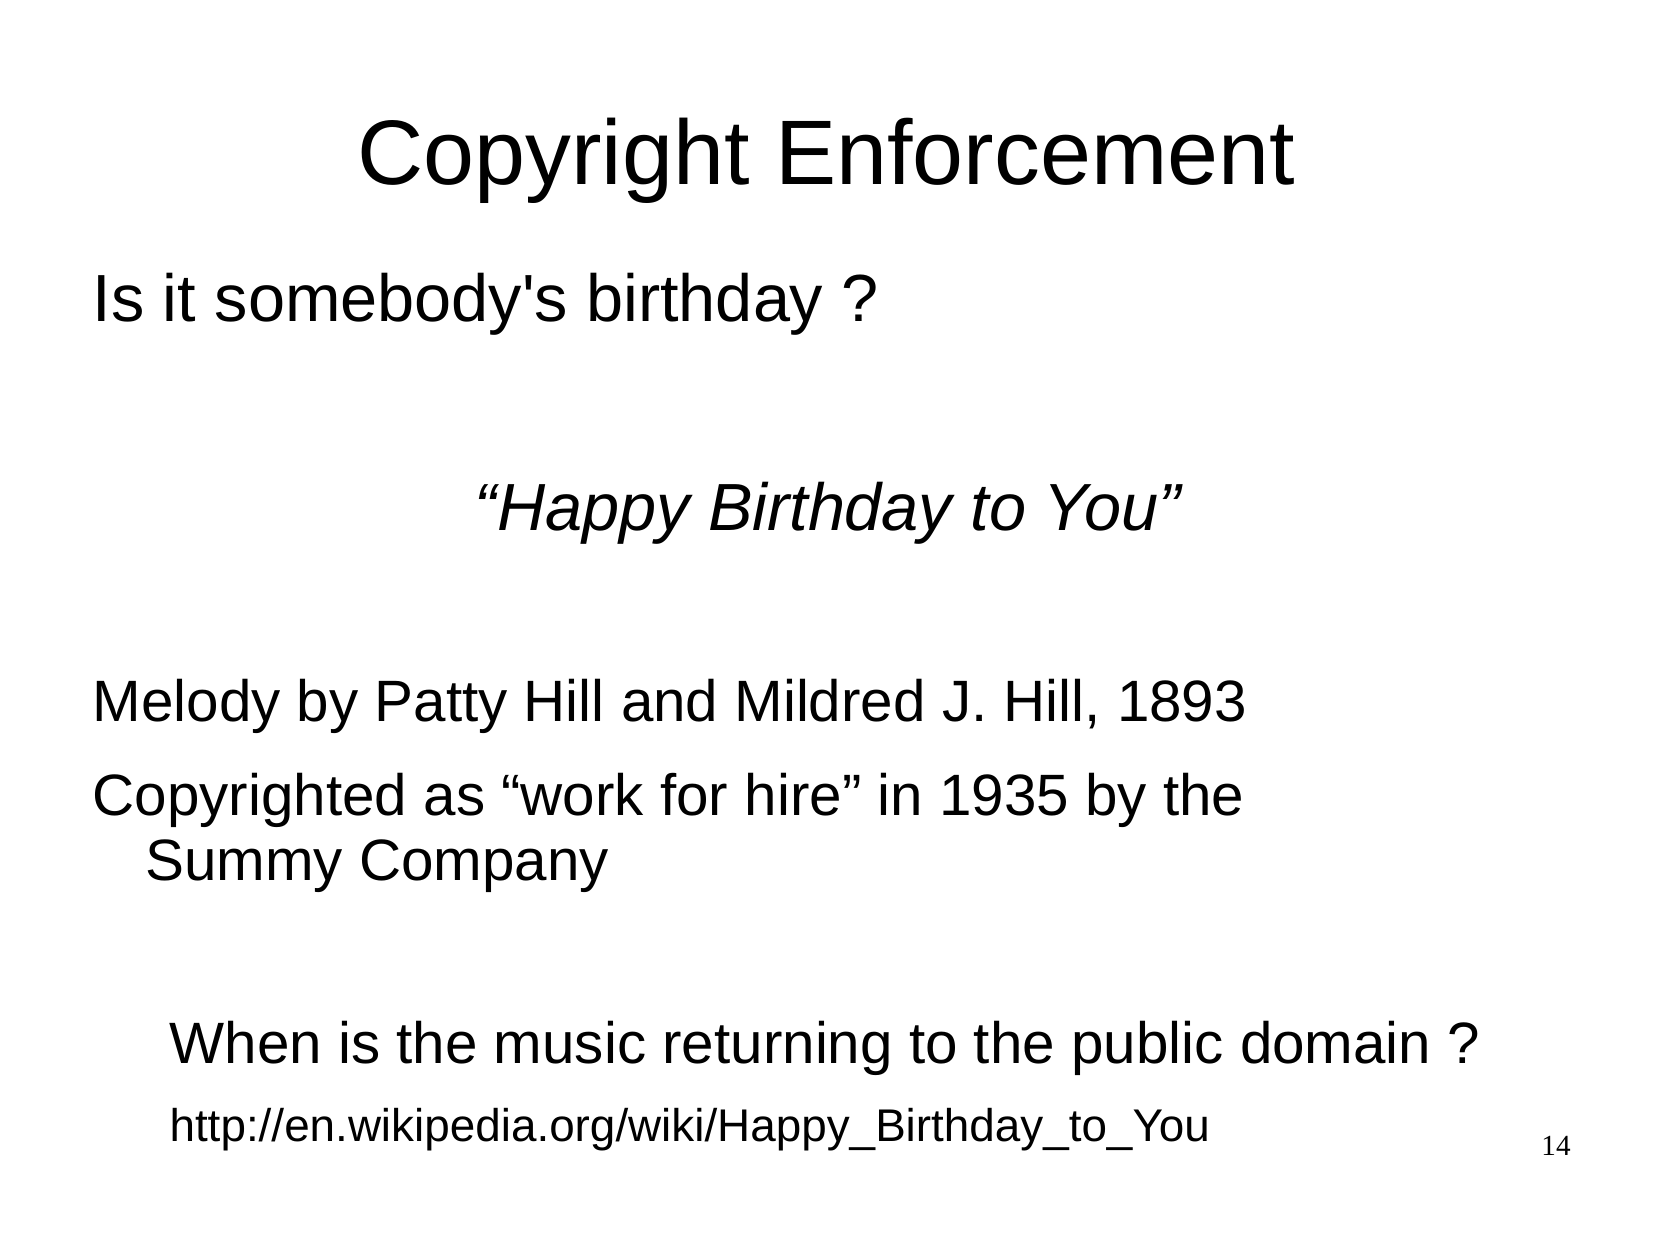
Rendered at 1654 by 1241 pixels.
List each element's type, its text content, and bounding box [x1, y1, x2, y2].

list Is it somebody's birthday ? “Happy Birthday to You” Melody by Patty Hill and Mildred J. Hill, 1893 Copyrighted as “work for hire” in 1935 by the Summy Company When is the music returning to the public domain ? http://en.wikipedia.org/wiki/Happy_Birthday_to_You [75, 261, 1564, 1152]
title Copyright Enforcement [82, 49, 1571, 257]
